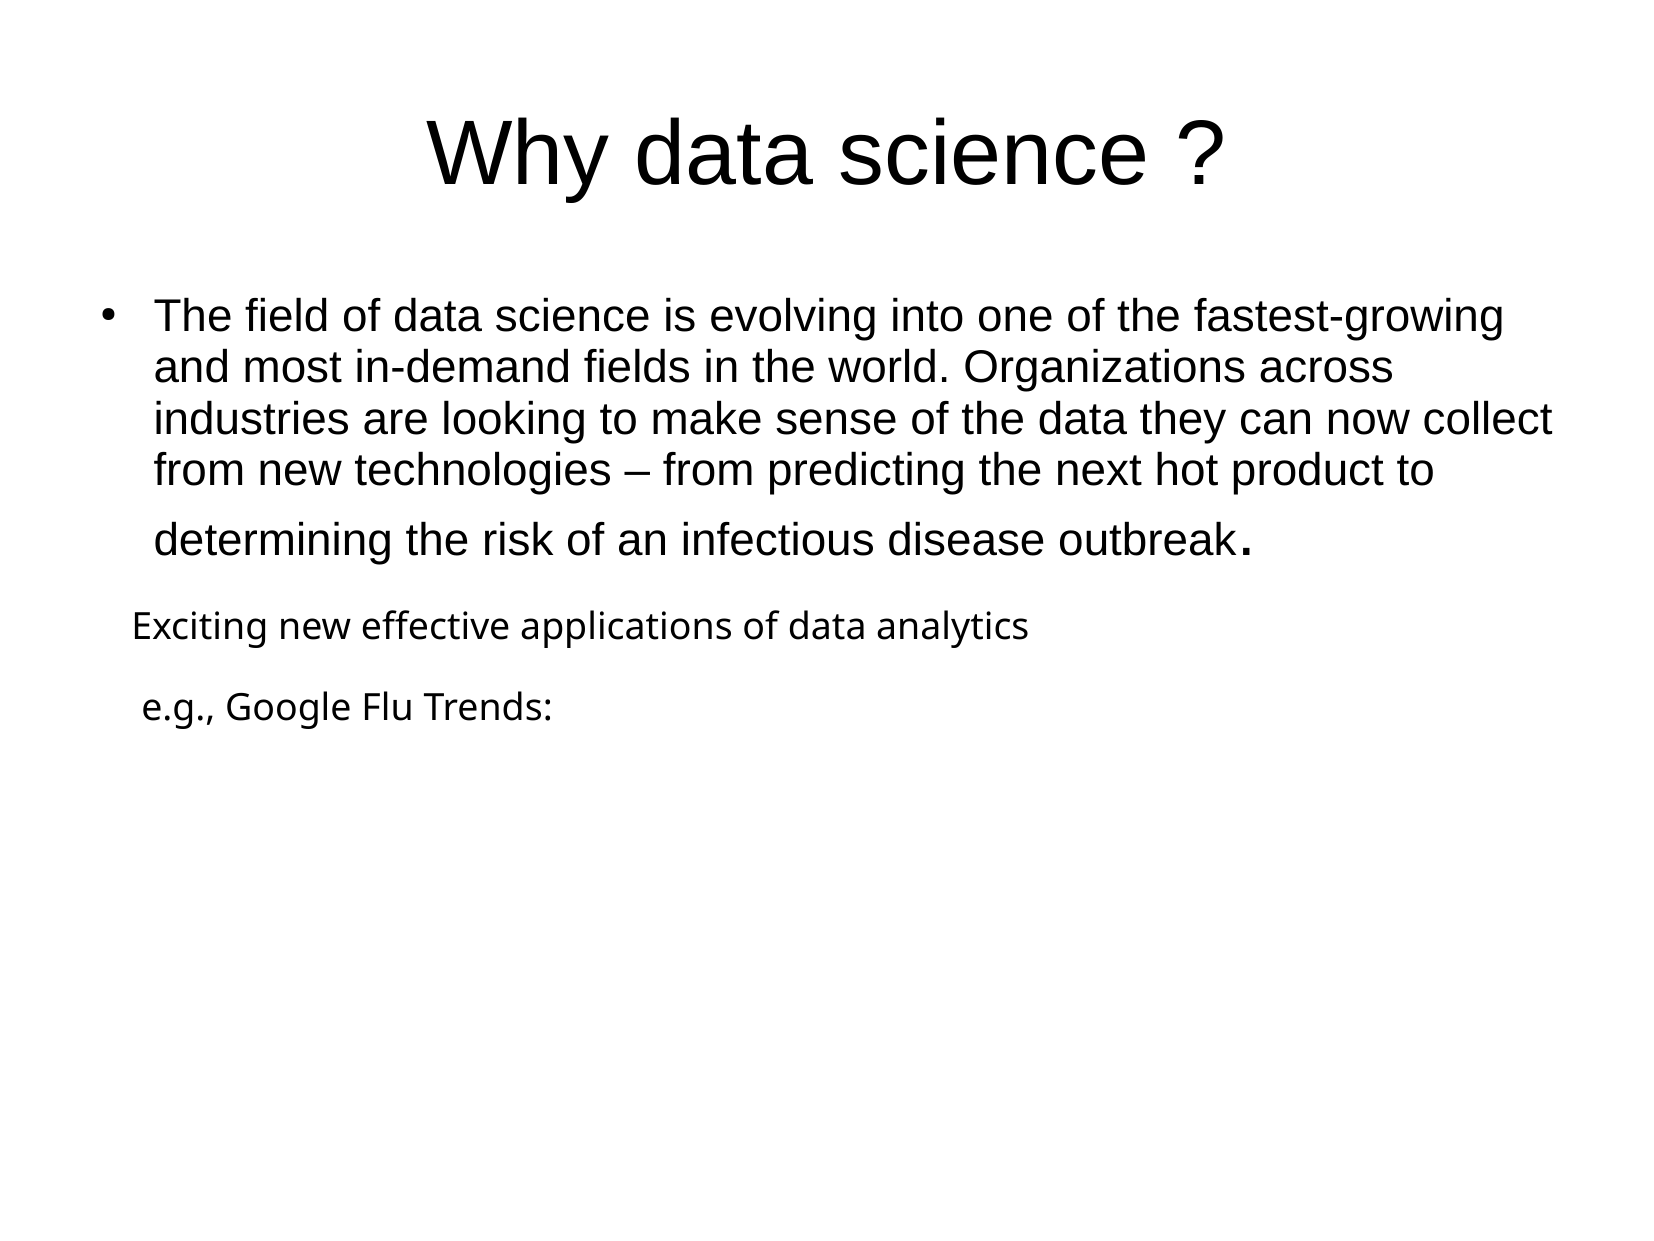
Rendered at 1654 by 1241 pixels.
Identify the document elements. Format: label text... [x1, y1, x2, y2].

title Why data science ? [82, 49, 1571, 257]
list The field of data science is evolving into one of the fastest-growing and most in-demand fields in the world. Organizations across industries are looking to make sense of the data they can now collect from new technologies – from predicting the next hot product to determining the risk of an infectious disease outbreak. Exciting new effective applications of data analytics e.g., Google Flu Trends: [82, 290, 1571, 1010]
